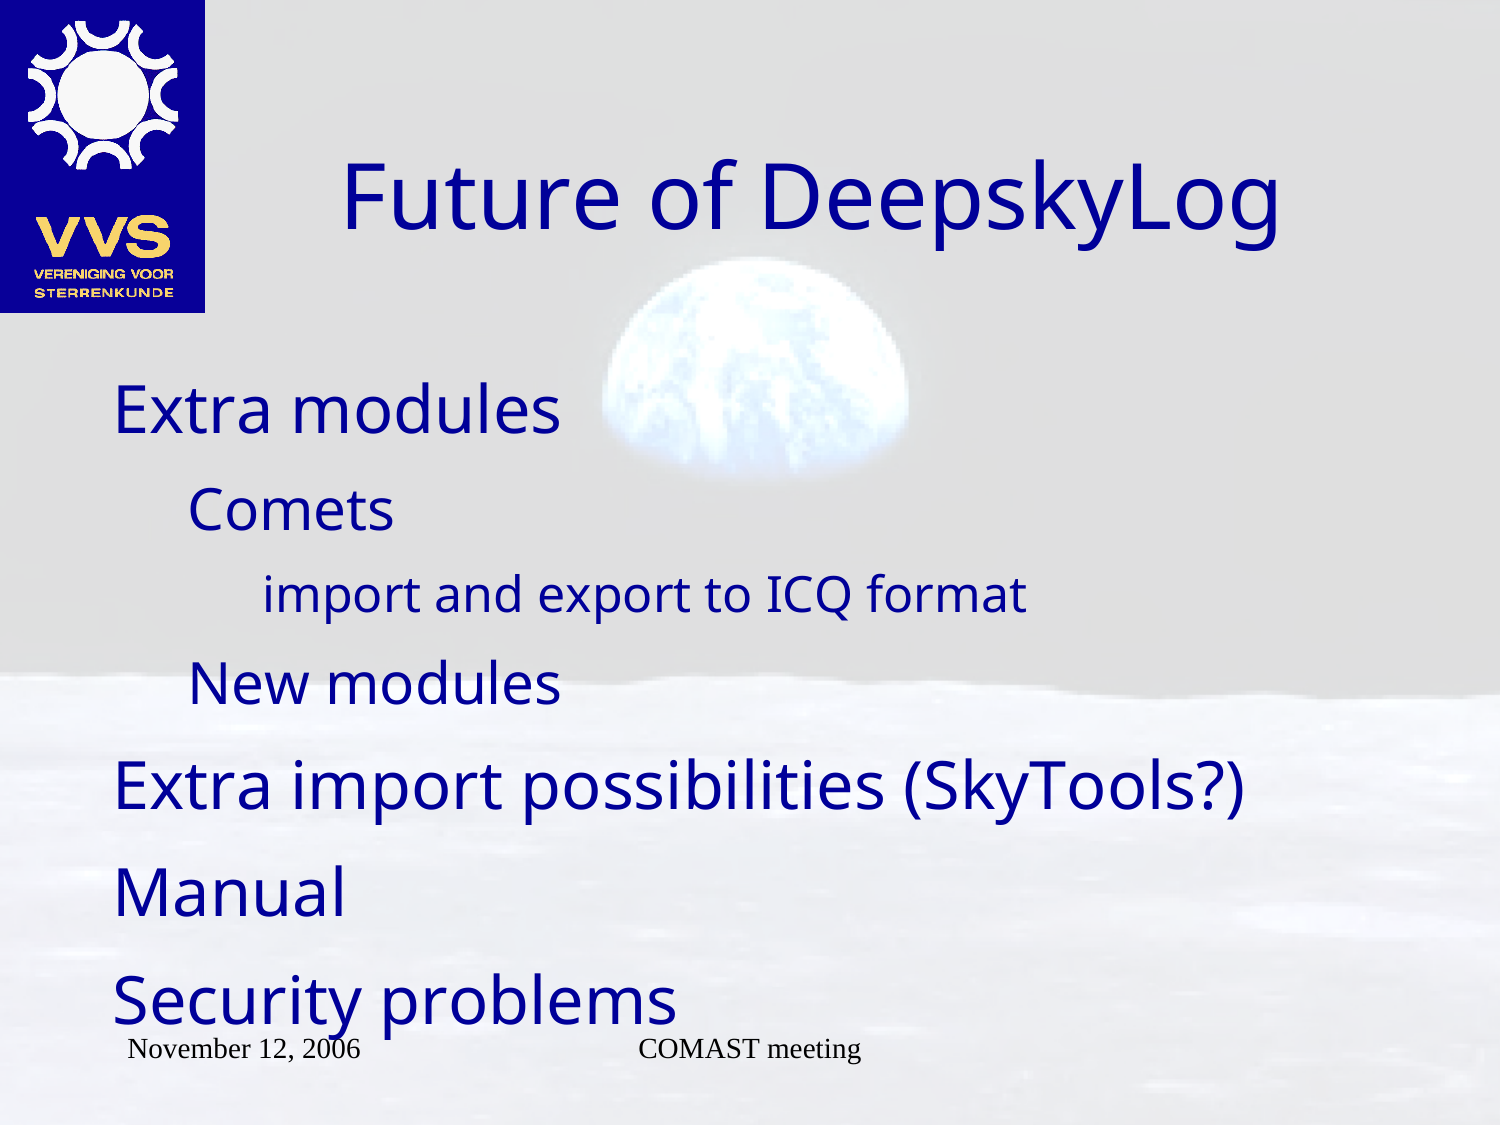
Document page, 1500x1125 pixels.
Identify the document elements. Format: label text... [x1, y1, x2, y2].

picture [0, 0, 205, 313]
title Future of DeepskyLog [237, 76, 1388, 312]
list Extra modules Comets import and export to ICQ format New modules Extra import possibilities (SkyTools?) Manual Security problems [112, 362, 1388, 1001]
